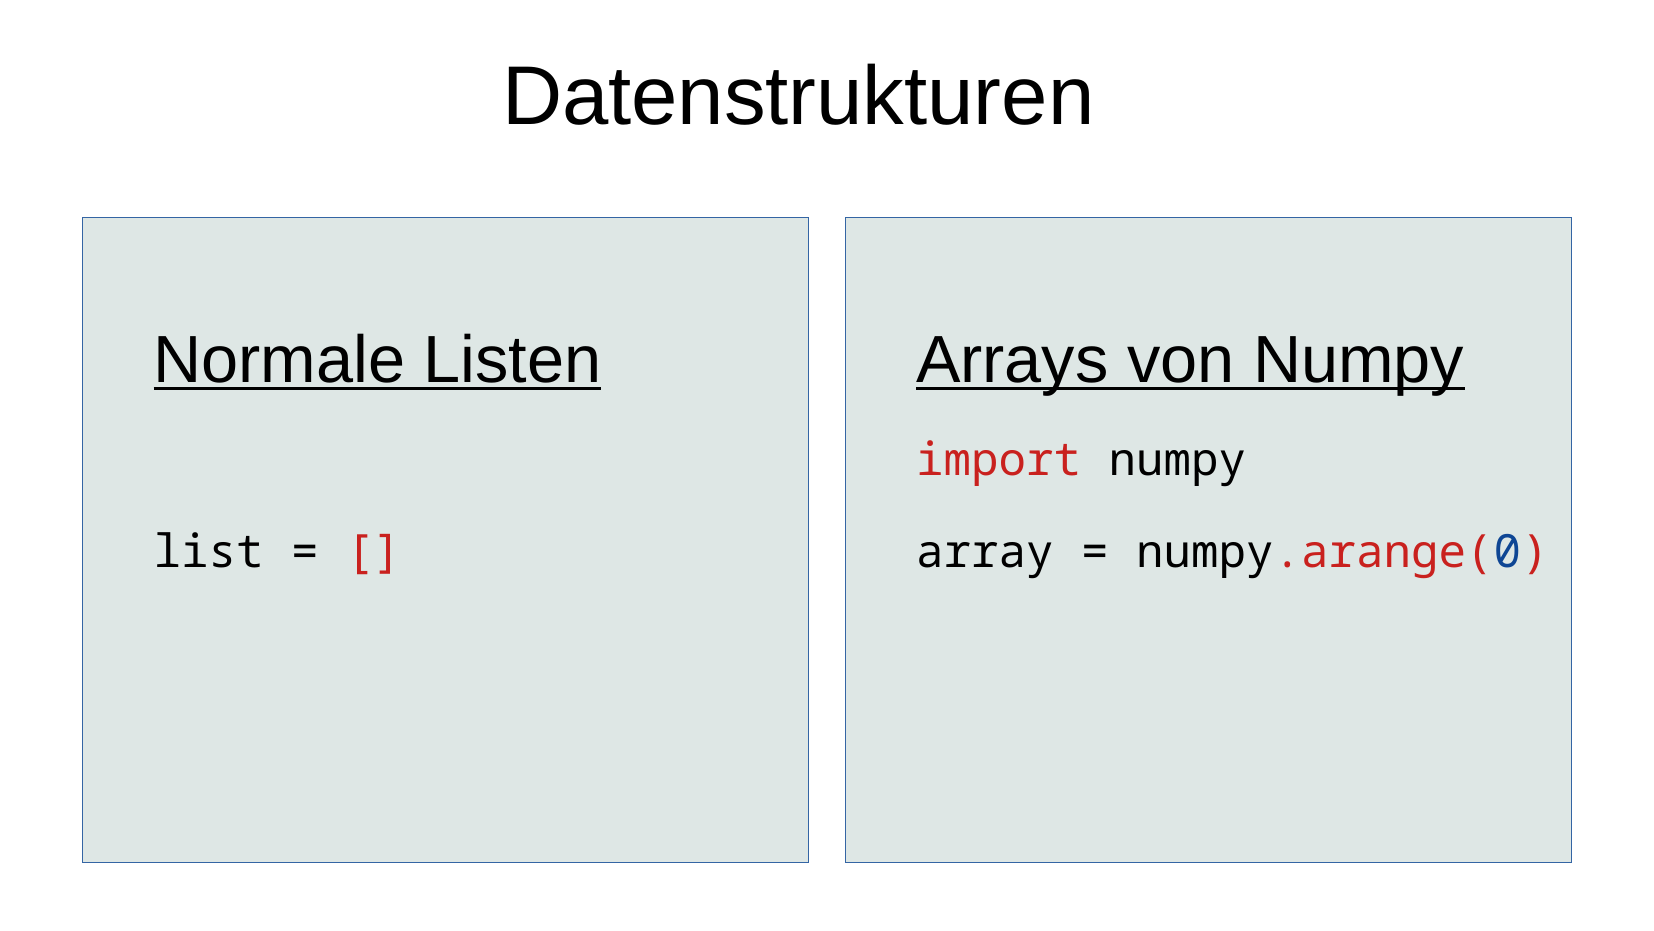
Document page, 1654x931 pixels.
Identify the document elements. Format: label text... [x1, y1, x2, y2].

text_box Datenstrukturen [487, 42, 1126, 151]
list Normale Listen list = [] [82, 217, 809, 863]
list Arrays von Numpy import numpy array = numpy.arange(0) [845, 217, 1572, 863]
